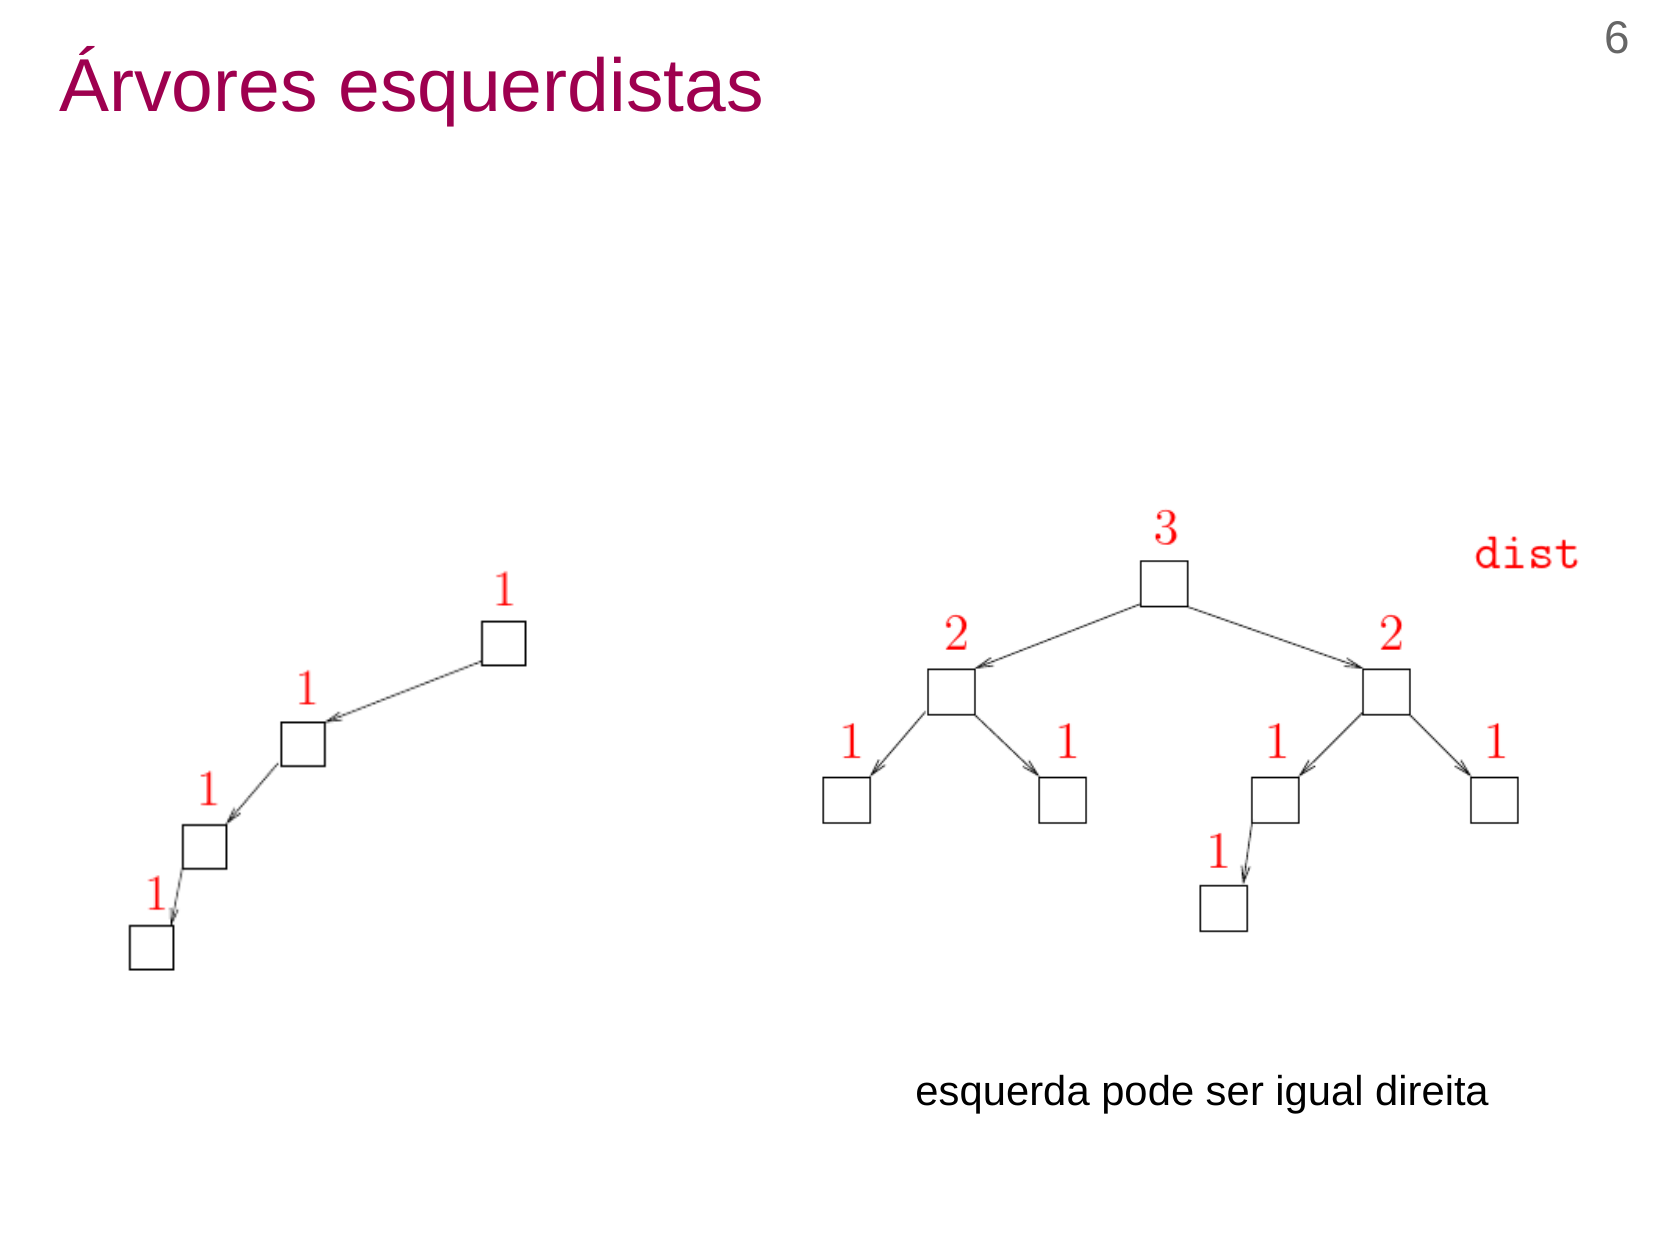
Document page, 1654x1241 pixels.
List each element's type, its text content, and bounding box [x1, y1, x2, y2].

title Árvores esquerdistas [59, 29, 1595, 148]
picture [118, 567, 591, 990]
picture [818, 501, 1580, 937]
text_box esquerda pode ser igual direita [900, 1053, 1505, 1123]
